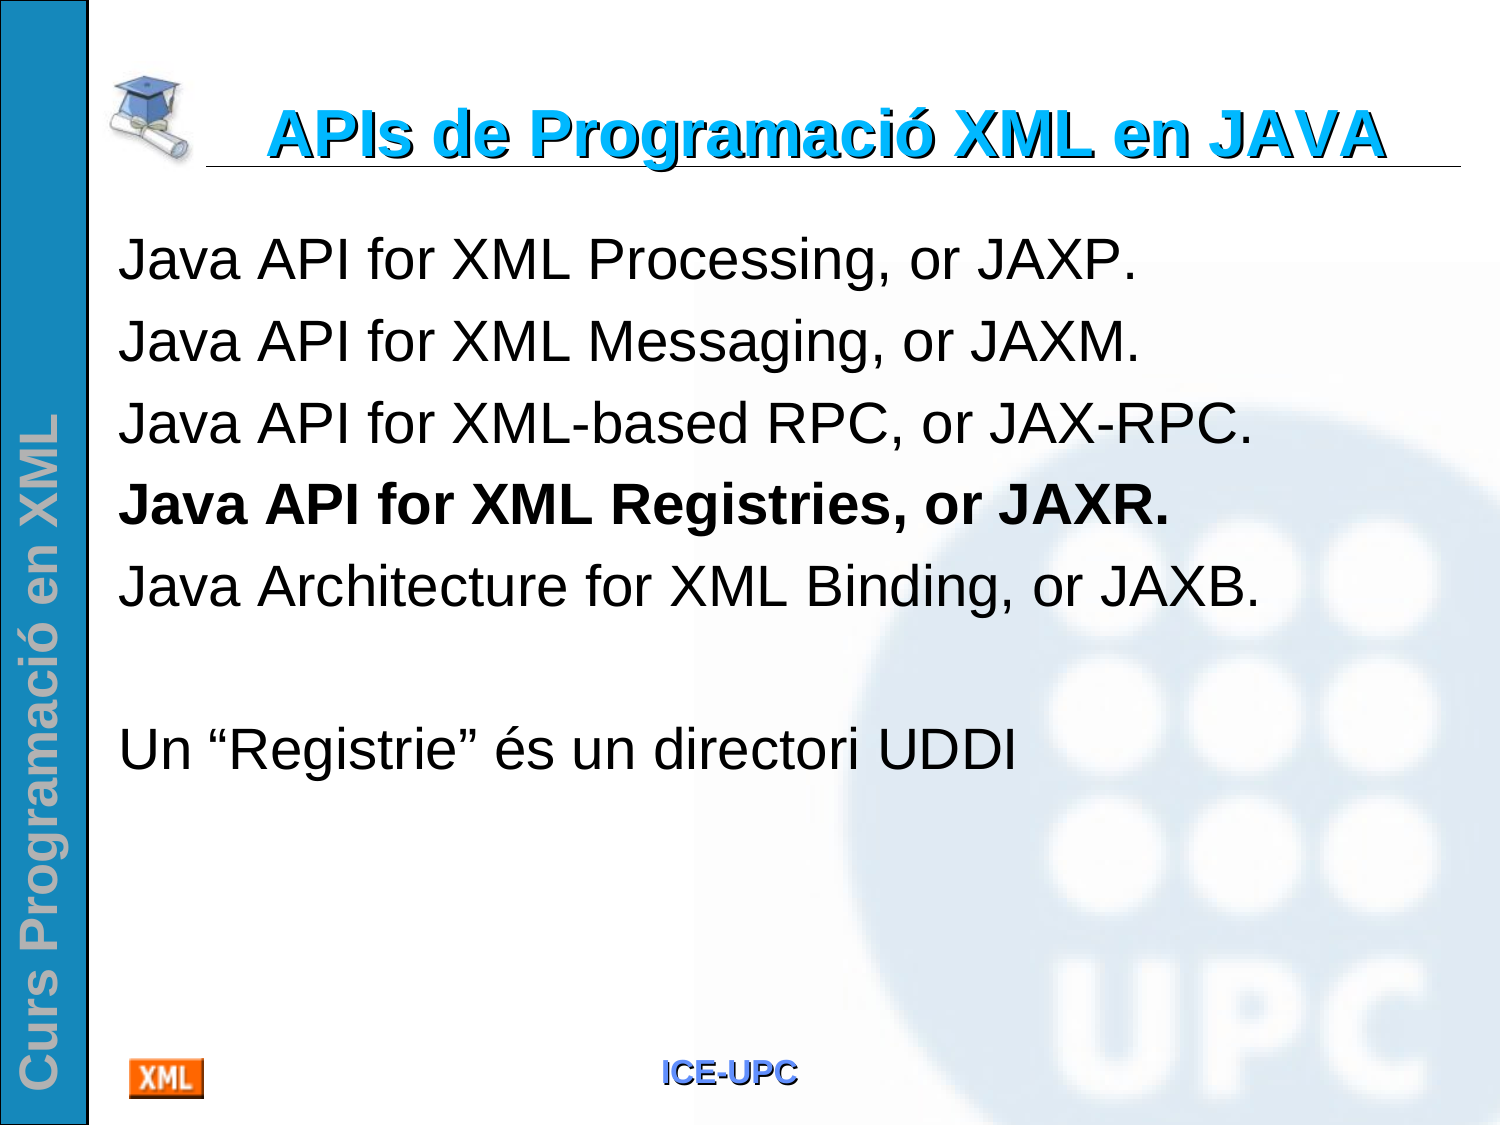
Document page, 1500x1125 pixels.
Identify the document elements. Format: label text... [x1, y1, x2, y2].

picture [694, 262, 1500, 1125]
title APIs de Programació XML en JAVA [206, 88, 1447, 178]
picture [93, 61, 206, 174]
list Java API for XML Processing, or JAXP. Java API for XML Messaging, or JAXM. Java API for XML-based RPC, or JAX-RPC. Java API for XML Registries, or JAXR. Java Architecture for XML Binding, or JAXB. Un “Registrie” és un directori UDDI [118, 227, 1477, 970]
picture [129, 1058, 204, 1099]
